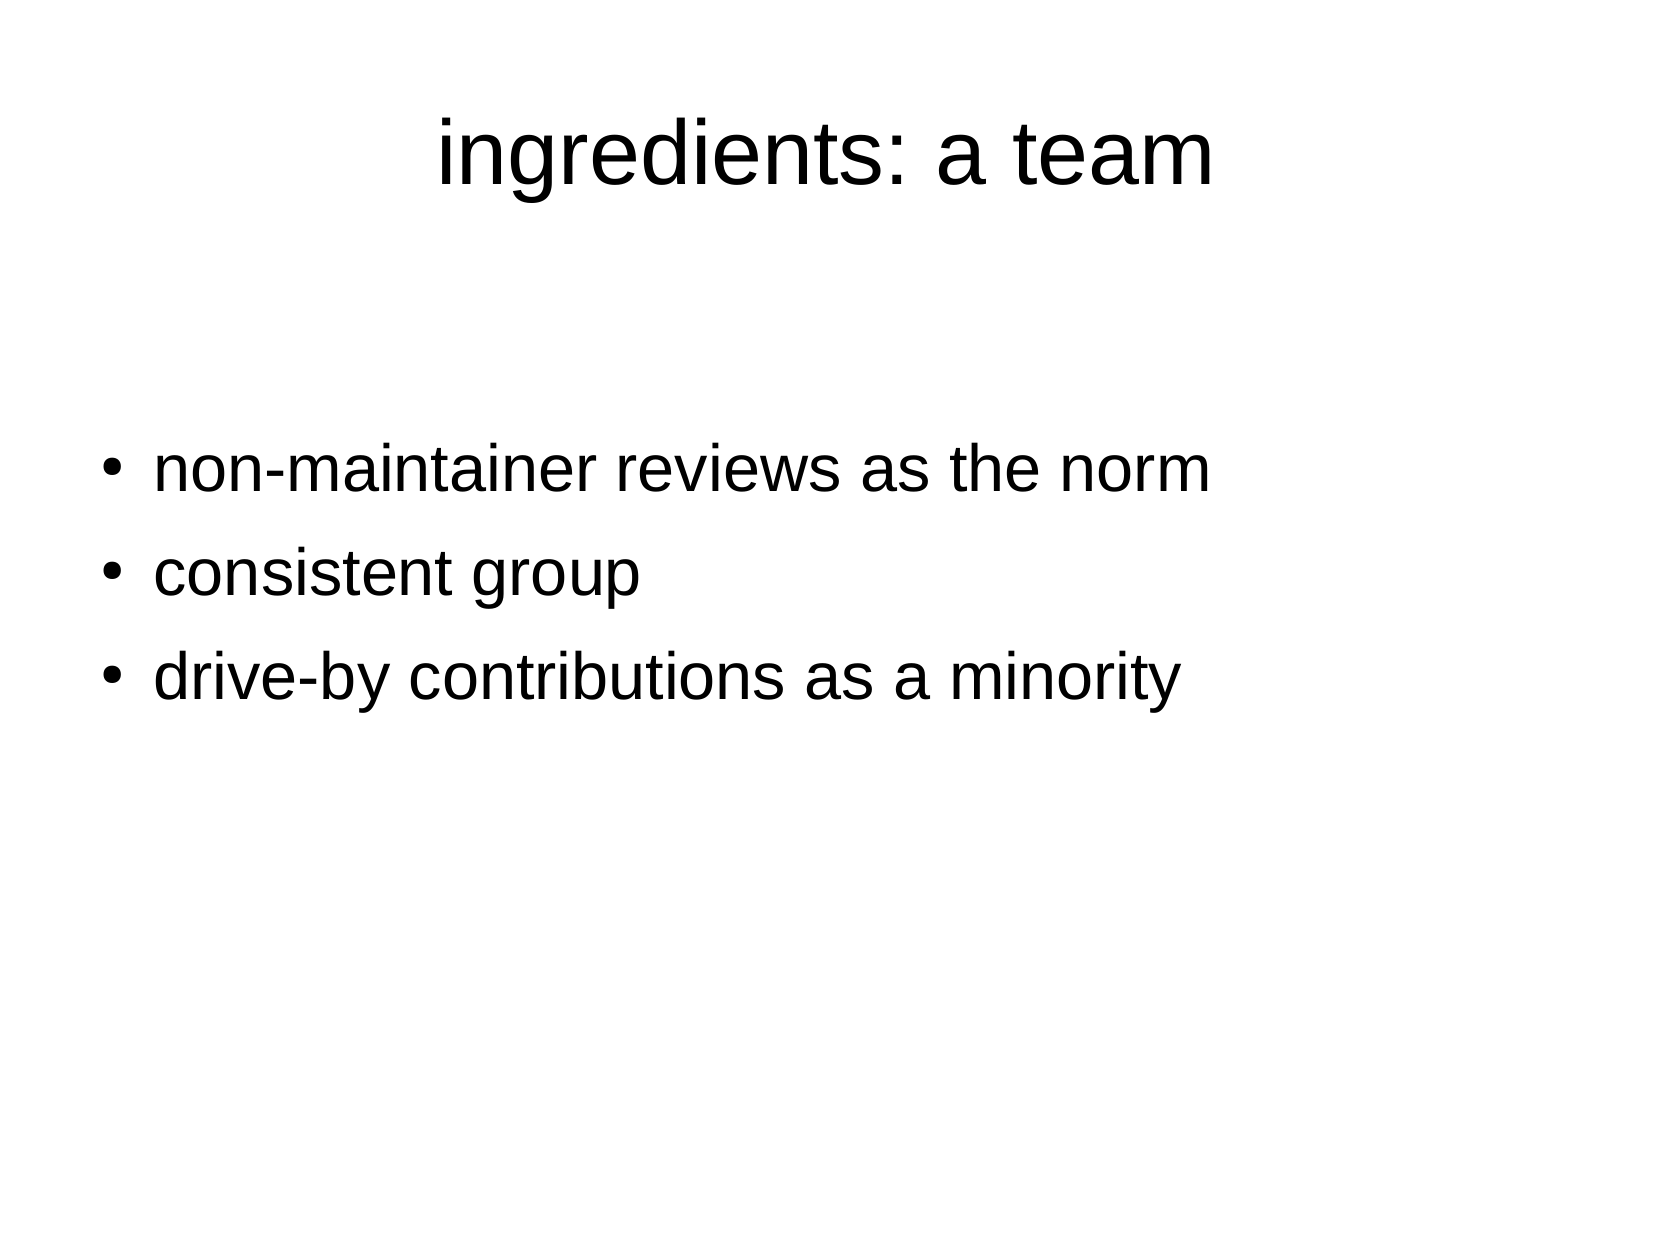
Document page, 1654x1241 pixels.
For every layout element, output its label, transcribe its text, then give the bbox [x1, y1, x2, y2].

list non-maintainer reviews as the norm consistent group drive-by contributions as a minority [82, 431, 1571, 1021]
title ingredients: a team [82, 49, 1571, 257]
